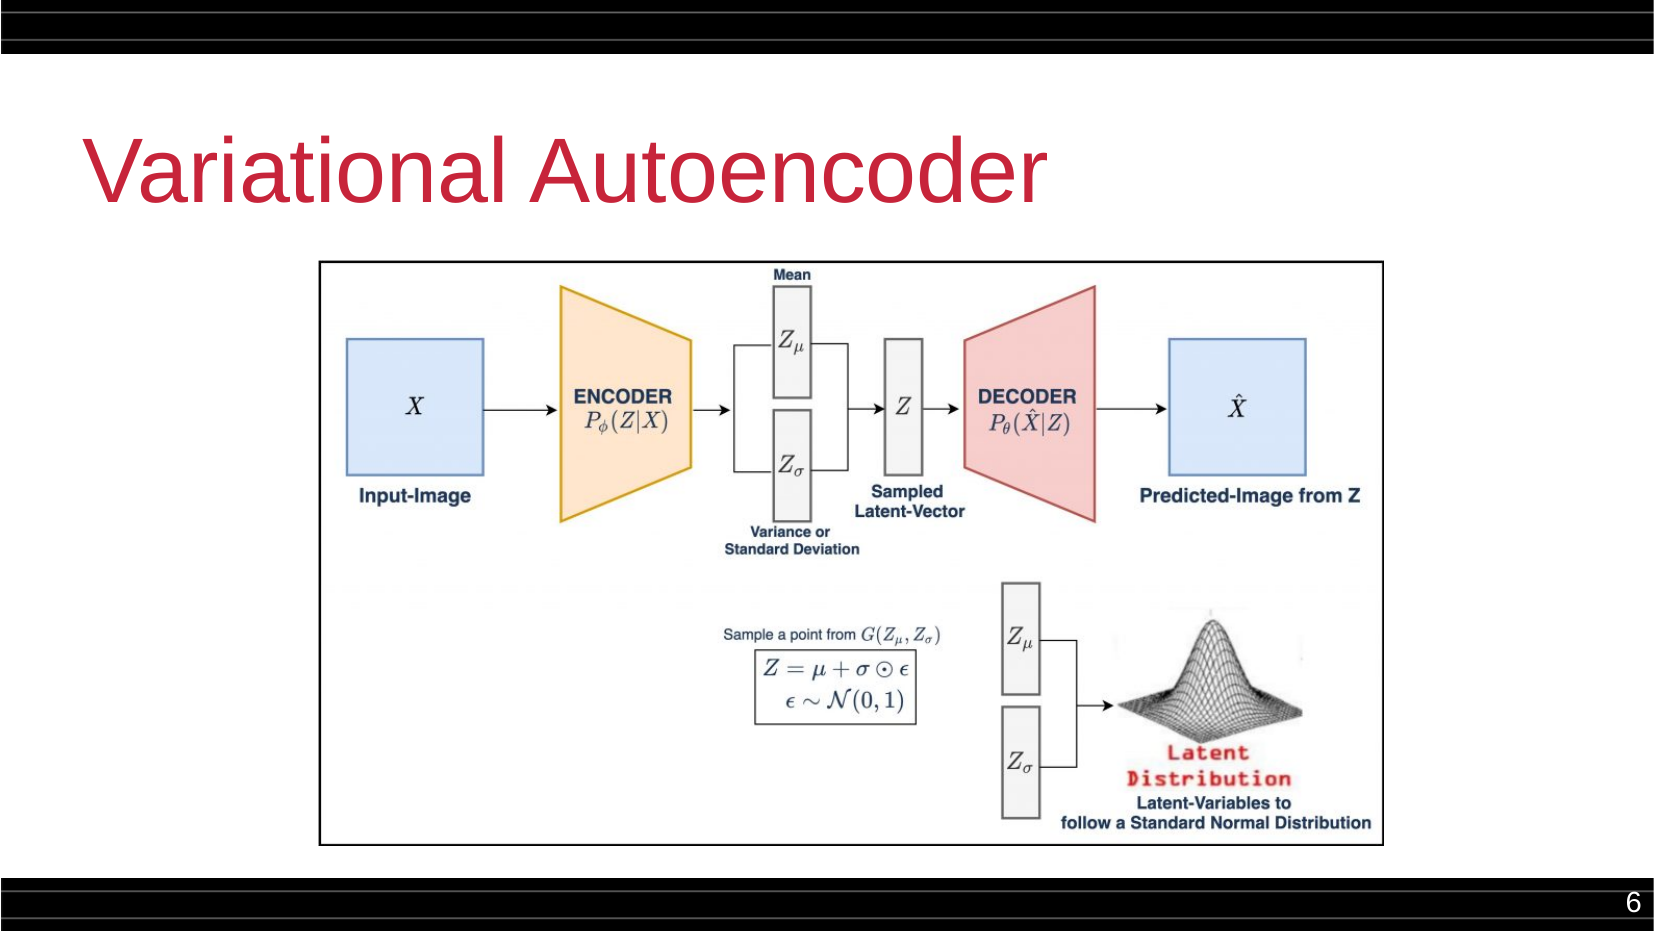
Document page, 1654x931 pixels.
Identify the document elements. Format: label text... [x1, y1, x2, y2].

picture [318, 260, 1384, 846]
title Variational Autoencoder [82, 92, 1571, 249]
picture [1, 878, 1654, 931]
picture [1, 0, 1654, 54]
